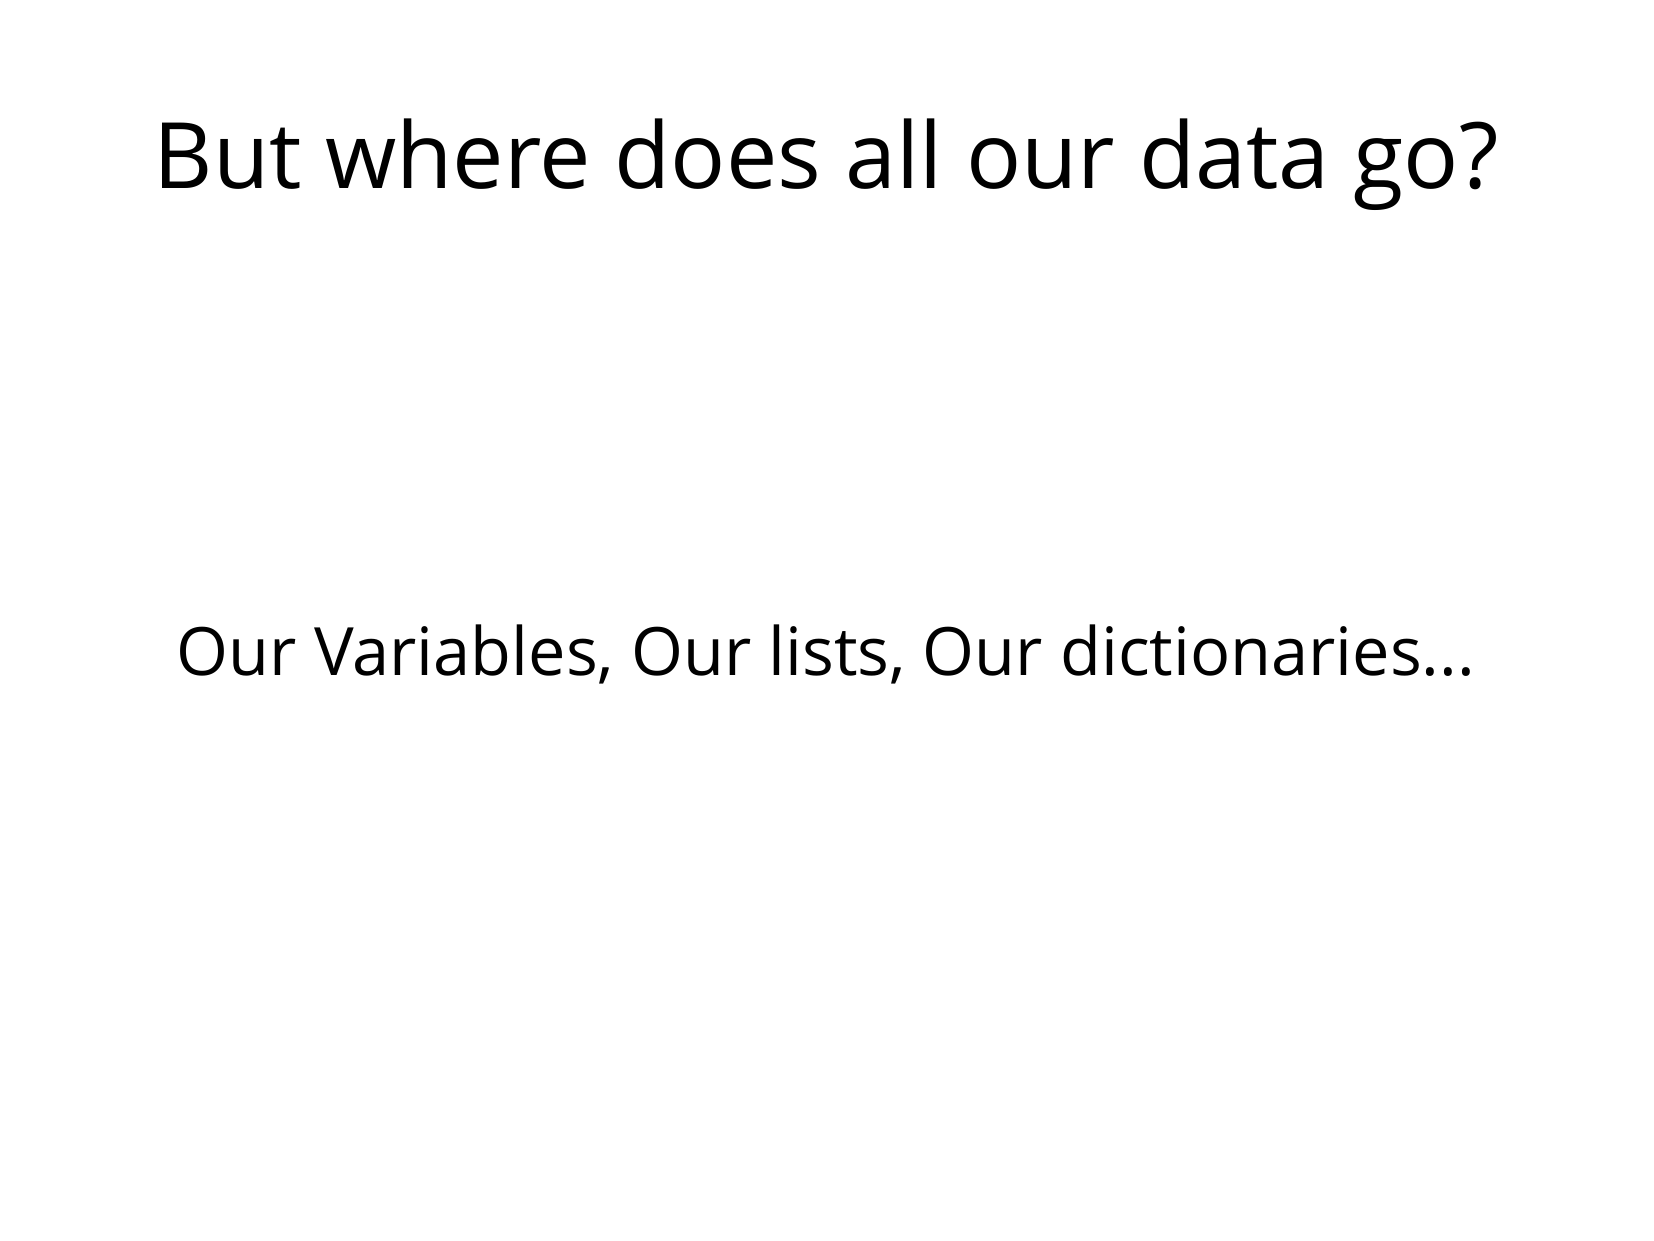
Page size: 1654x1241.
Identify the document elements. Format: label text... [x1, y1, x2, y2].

title But where does all our data go? [82, 49, 1571, 257]
subtitle Our Variables, Our lists, Our dictionaries... [82, 290, 1571, 1010]
